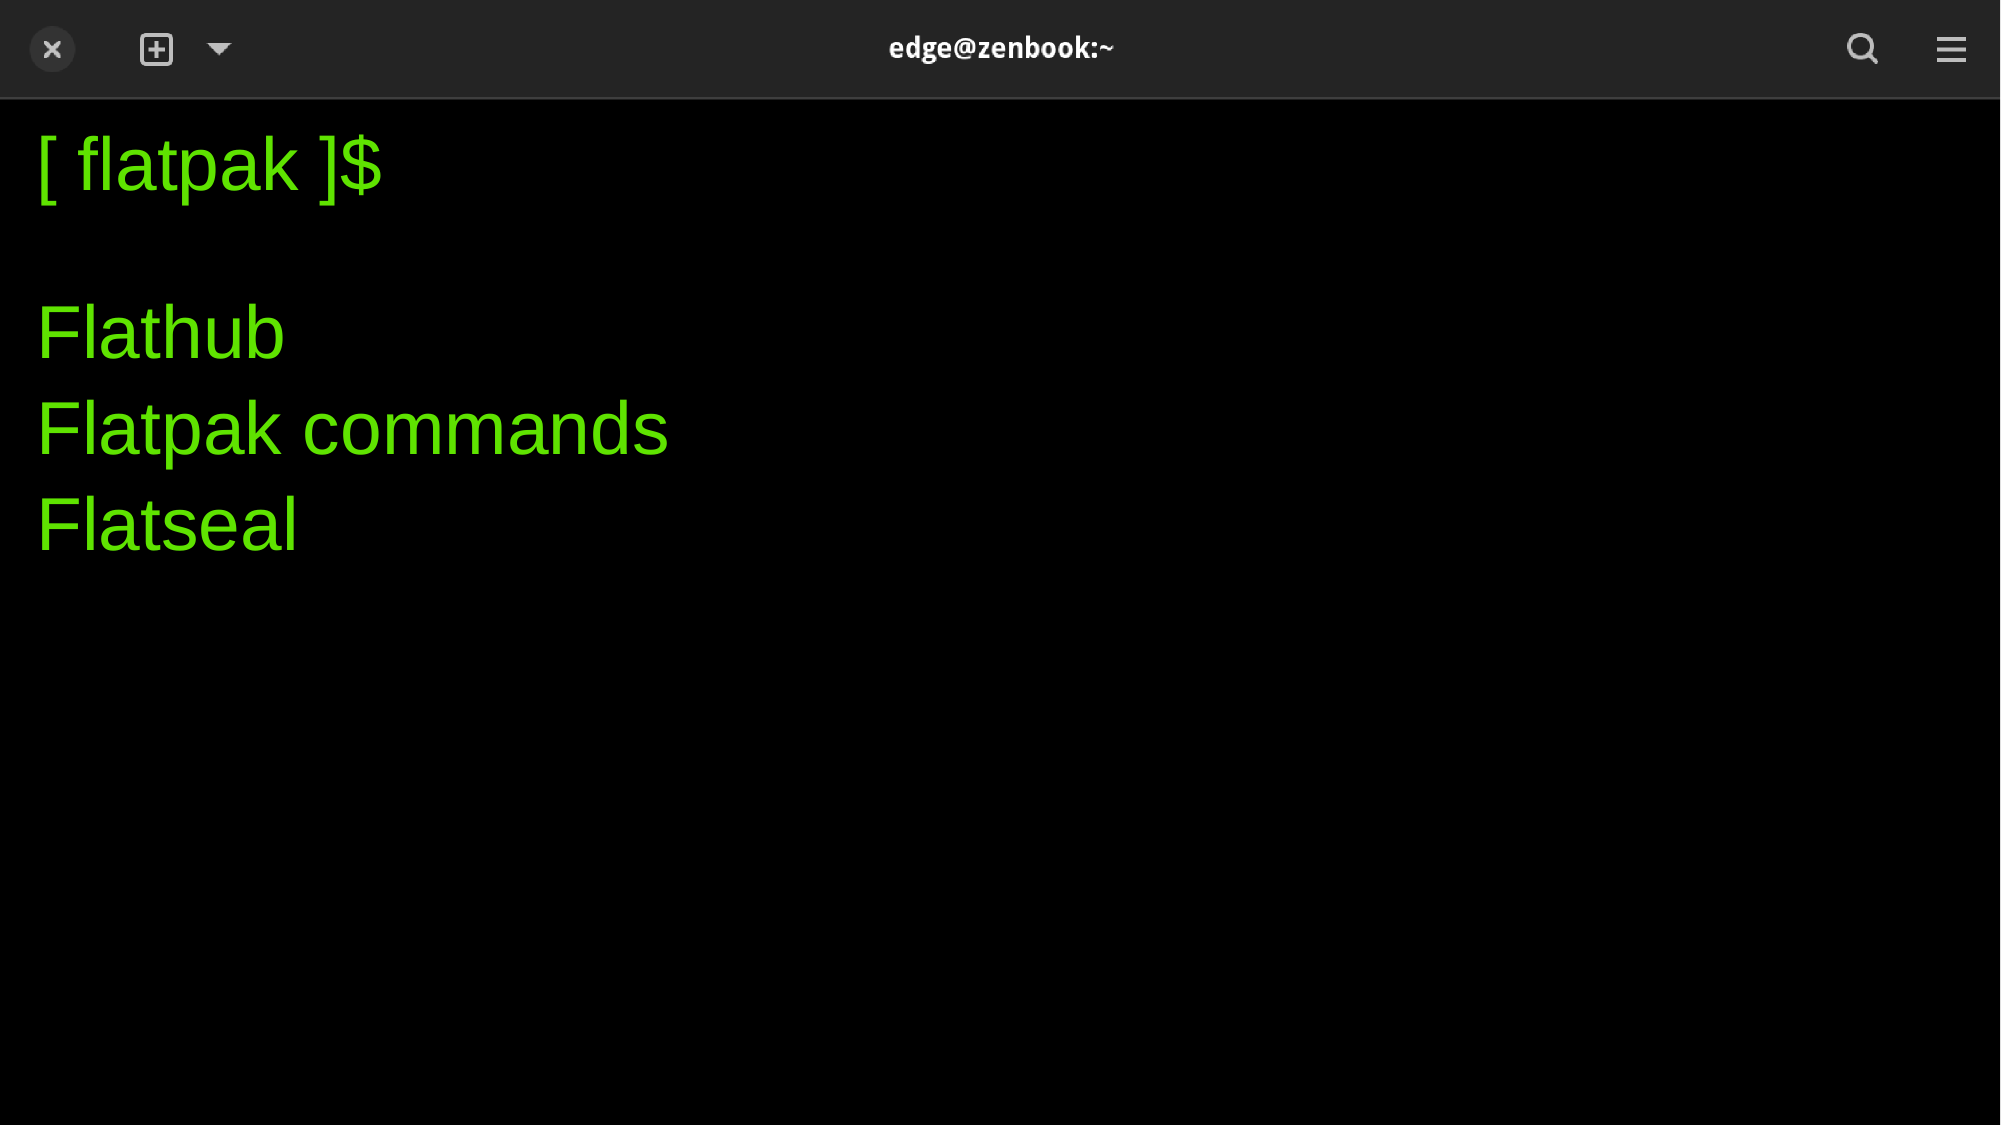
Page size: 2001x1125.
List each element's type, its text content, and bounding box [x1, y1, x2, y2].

subtitle [ flatpak ]$ Flathub Flatpak commands Flatseal [21, 122, 1980, 1108]
picture [0, 0, 2001, 1125]
